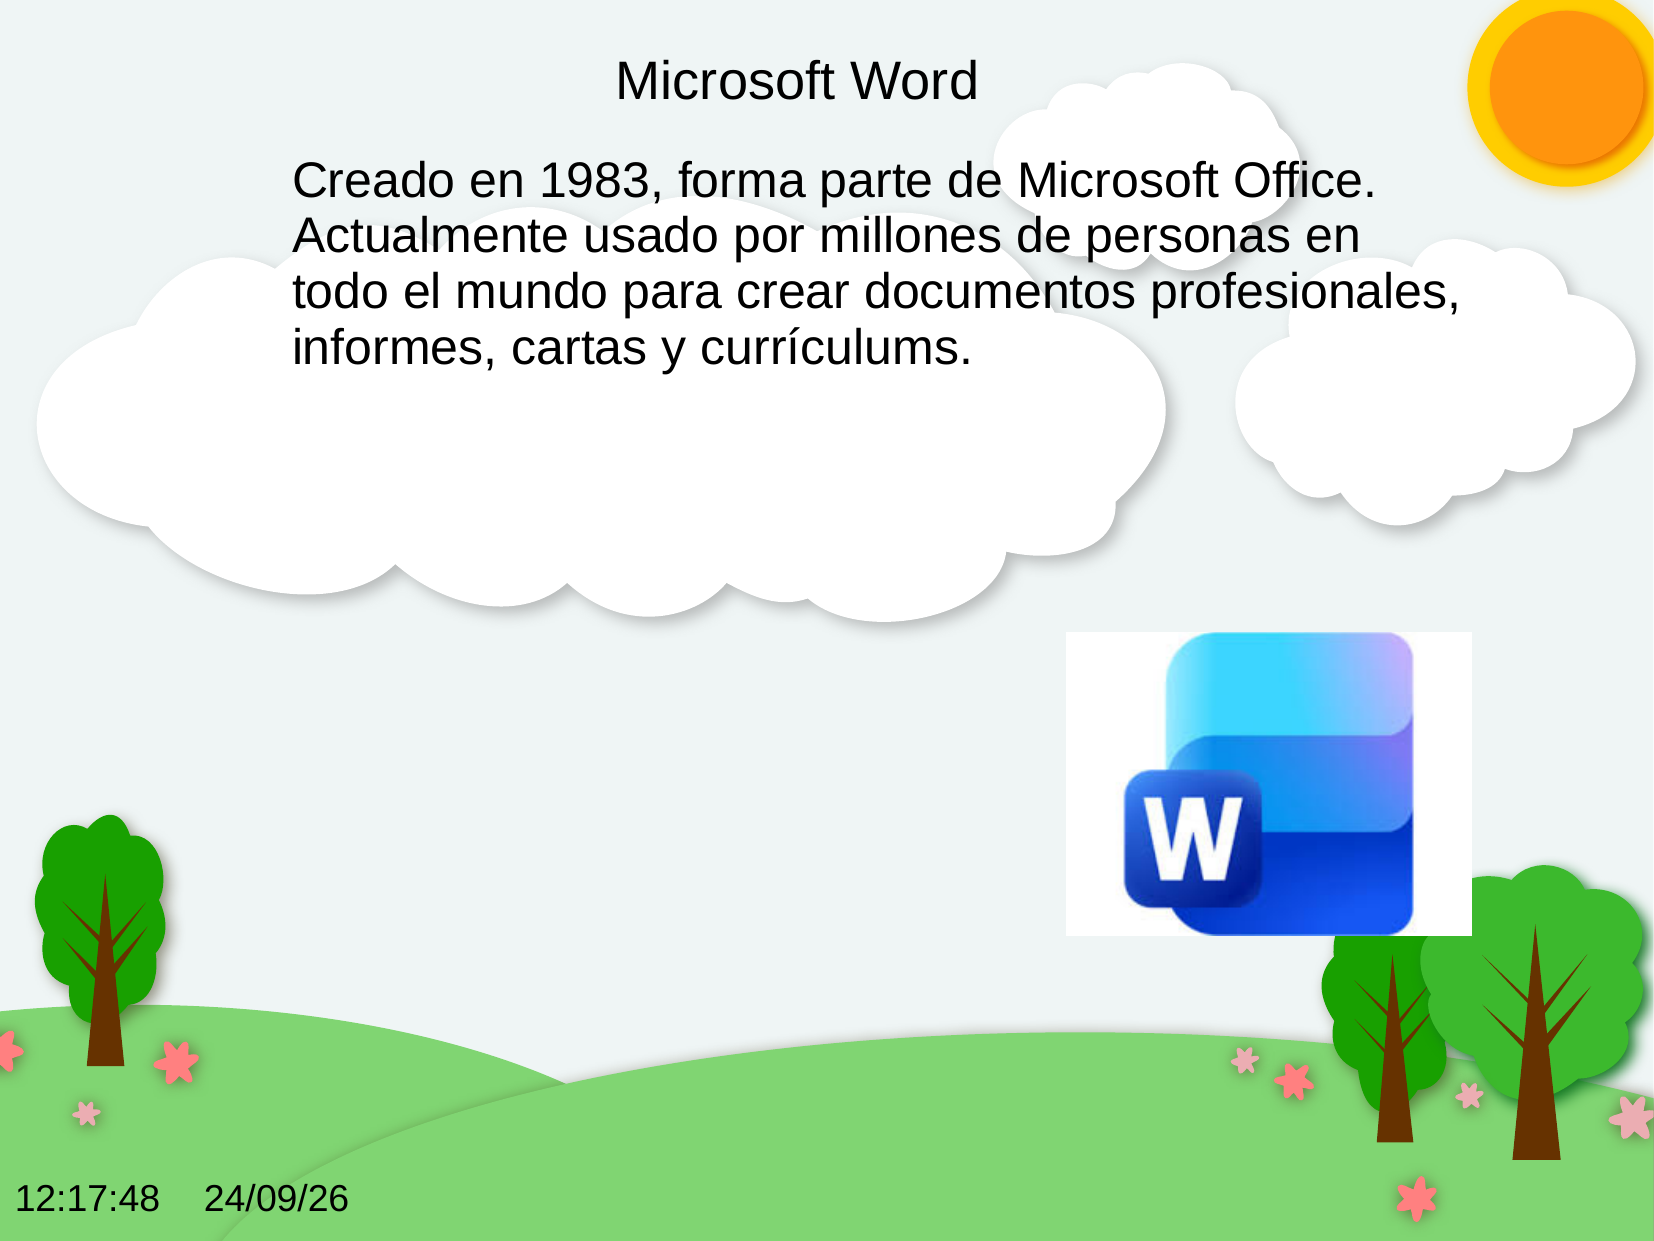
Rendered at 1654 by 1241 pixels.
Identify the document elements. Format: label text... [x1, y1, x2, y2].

text_box Microsoft Word [600, 43, 1056, 144]
text_box Creado en 1983, forma parte de Microsoft Office. Actualmente usado por millones de personas en todo el mundo para crear documentos profesionales, informes, cartas y currículums. [277, 144, 1486, 544]
picture [1066, 632, 1472, 936]
